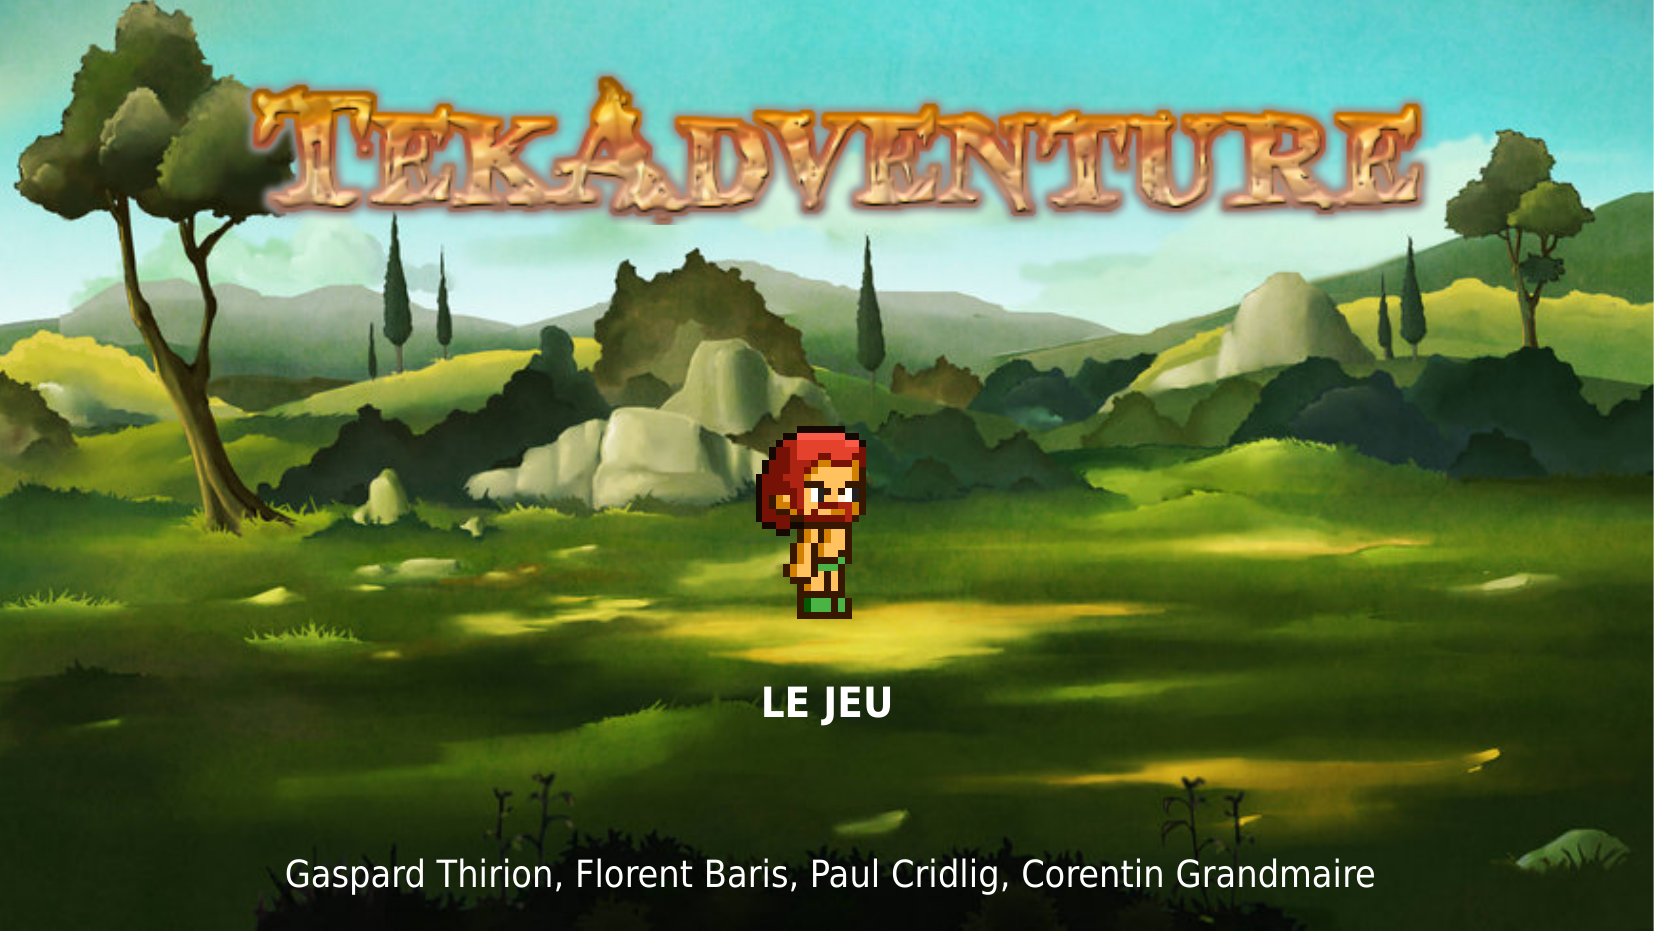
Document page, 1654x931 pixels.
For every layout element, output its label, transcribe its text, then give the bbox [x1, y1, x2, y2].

text_box Gaspard Thirion, Florent Baris, Paul Cridlig, Corentin Grandmaire [270, 845, 1391, 905]
picture [0, 0, 1654, 931]
text_box LE JEU [746, 671, 909, 736]
